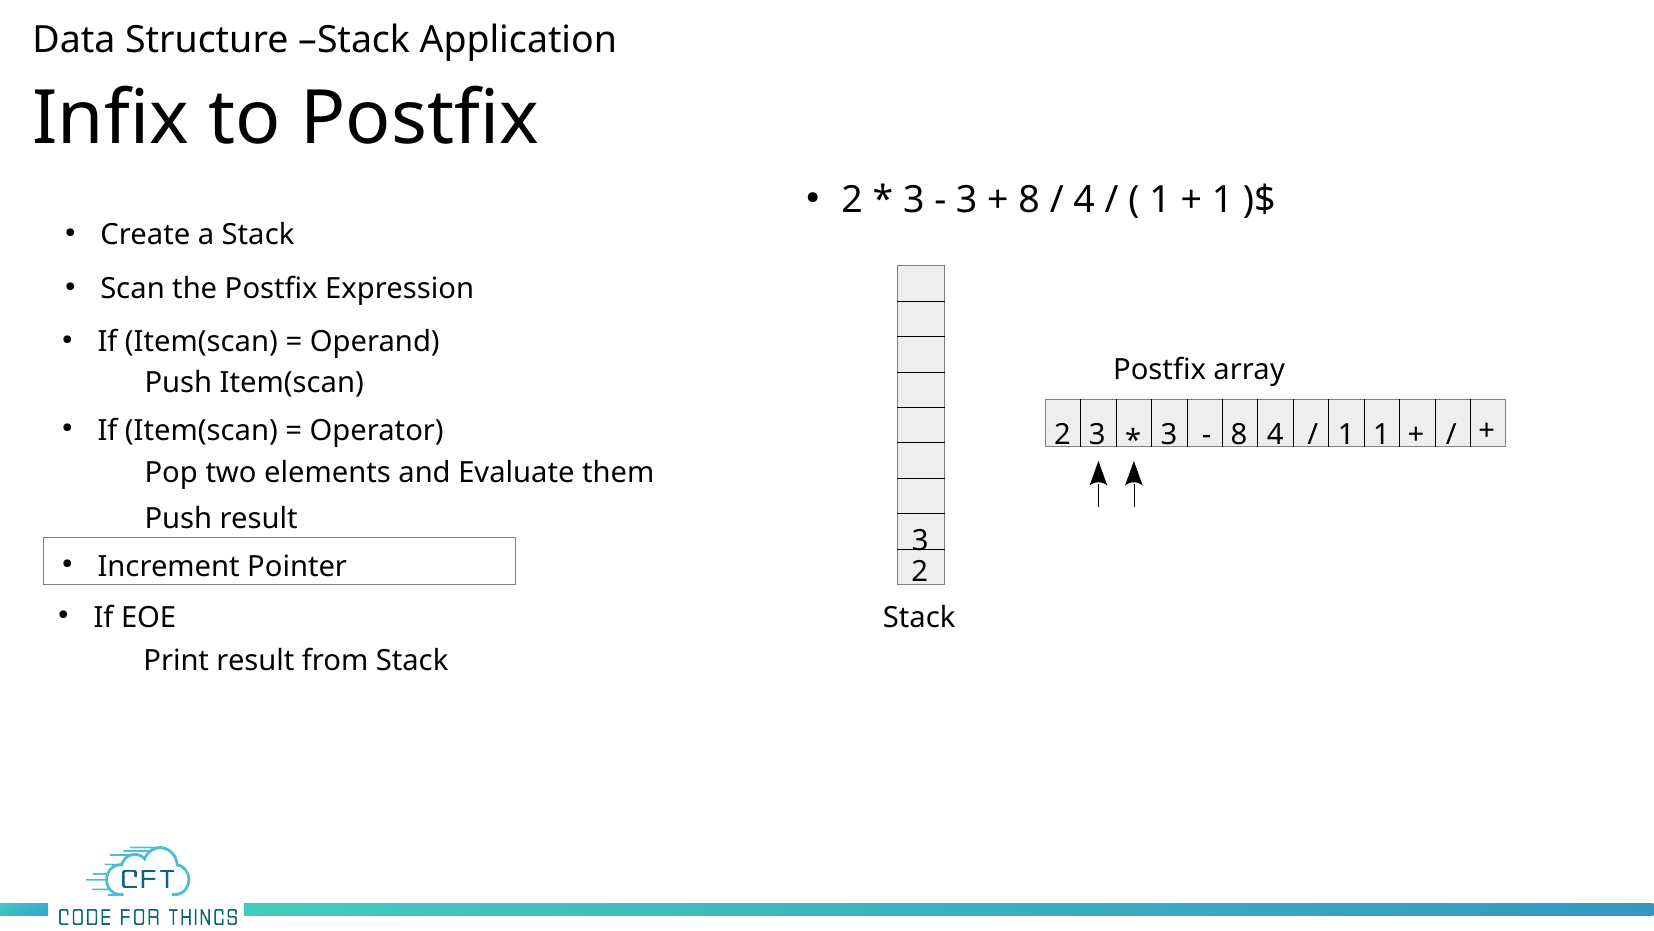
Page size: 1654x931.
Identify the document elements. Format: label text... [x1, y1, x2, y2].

text_box Pop two elements and Evaluate them [94, 443, 709, 502]
text_box 2 [1039, 405, 1074, 455]
text_box / [1292, 405, 1341, 455]
text_box Postfix array [1098, 340, 1312, 390]
text_box 1 [1372, 405, 1407, 455]
text_box 2 [896, 543, 945, 593]
text_box Increment Pointer [47, 537, 621, 597]
text_box Create a Stack [50, 206, 355, 266]
text_box 3 [1074, 405, 1123, 455]
text_box [897, 443, 945, 478]
text_box Push Item(scan) [94, 373, 426, 401]
text_box 3 [1145, 405, 1187, 455]
text_box [1188, 399, 1222, 405]
text_box [1294, 399, 1328, 405]
text_box [897, 479, 945, 512]
text_box - [1187, 405, 1236, 455]
text_box [1258, 399, 1293, 405]
text_box Push result [94, 490, 426, 550]
text_box 8 [1236, 405, 1252, 455]
text_box [1117, 399, 1151, 411]
text_box Scan the Postfix Expression [50, 259, 537, 319]
text_box If (Item(scan) = Operator) [47, 401, 496, 461]
text_box [1081, 399, 1116, 405]
text_box [897, 265, 945, 301]
text_box [1223, 399, 1257, 405]
text_box Print result from Stack [93, 631, 615, 691]
text_box * [1110, 411, 1159, 461]
picture [59, 846, 237, 925]
text_box 1 [1341, 405, 1372, 455]
text_box [1152, 399, 1187, 405]
text_box 4 [1252, 405, 1292, 455]
text_box + [1463, 401, 1518, 451]
text_box / [1431, 405, 1471, 455]
text_box [1365, 399, 1399, 405]
text_box [897, 302, 945, 336]
text_box [897, 408, 945, 442]
text_box [1436, 399, 1470, 405]
text_box If (Item(scan) = Operand) [47, 312, 491, 373]
text_box Stack [868, 588, 979, 638]
text_box [1045, 399, 1080, 405]
text_box + [1407, 405, 1431, 455]
text_box [897, 373, 945, 407]
text_box 2 * 3 - 3 + 8 / 4 / ( 1 + 1 )$ [791, 165, 1377, 225]
text_box [1329, 399, 1364, 405]
text_box 3 [897, 512, 946, 562]
text_box If EOE [43, 588, 375, 638]
text_box [43, 537, 47, 585]
text_box [897, 337, 945, 372]
title Data Structure –Stack Application Infix to Postfix [32, 12, 1536, 166]
text_box [1400, 399, 1435, 405]
